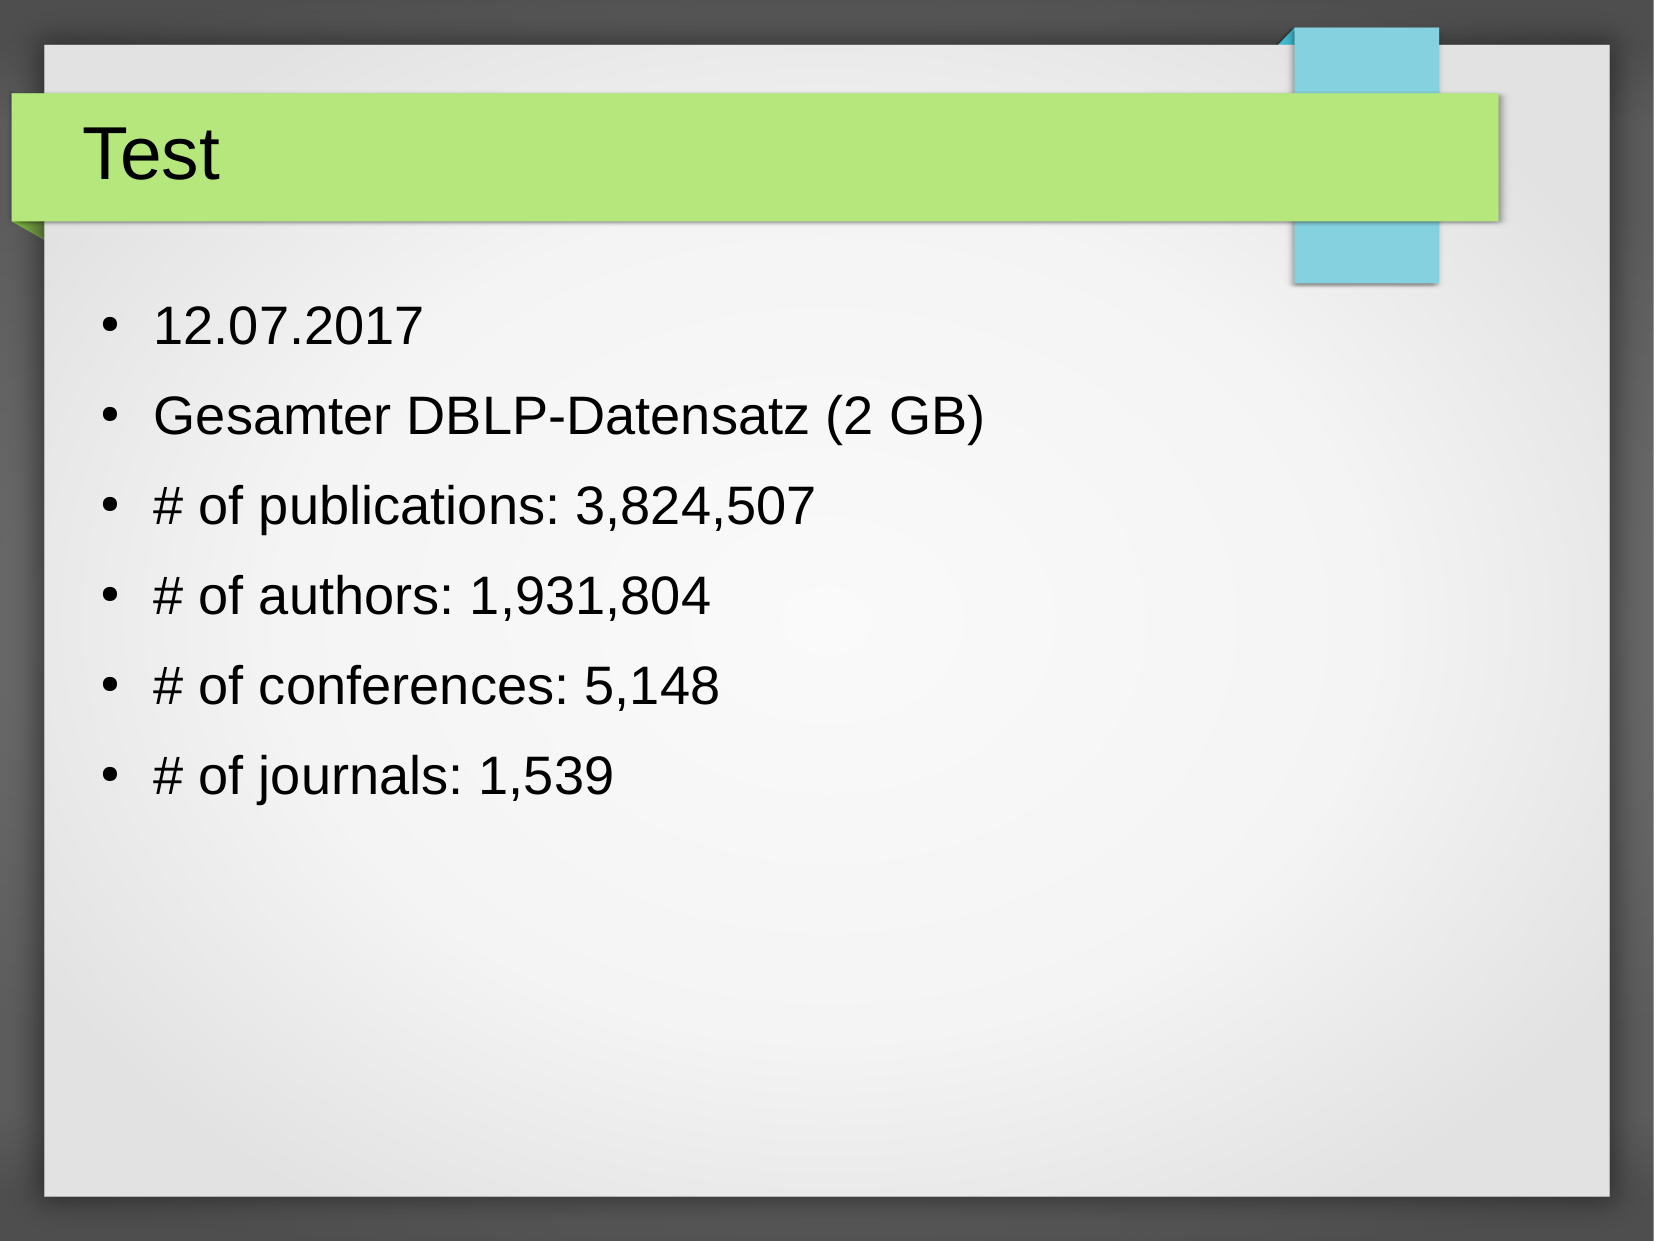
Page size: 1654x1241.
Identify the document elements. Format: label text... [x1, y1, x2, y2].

list 12.07.2017 Gesamter DBLP-Datensatz (2 GB) # of publications: 3,824,507 # of authors: 1,931,804 # of conferences: 5,148 # of journals: 1,539 [82, 295, 1571, 1015]
picture [0, 0, 1654, 1241]
title Test [82, 94, 1264, 213]
